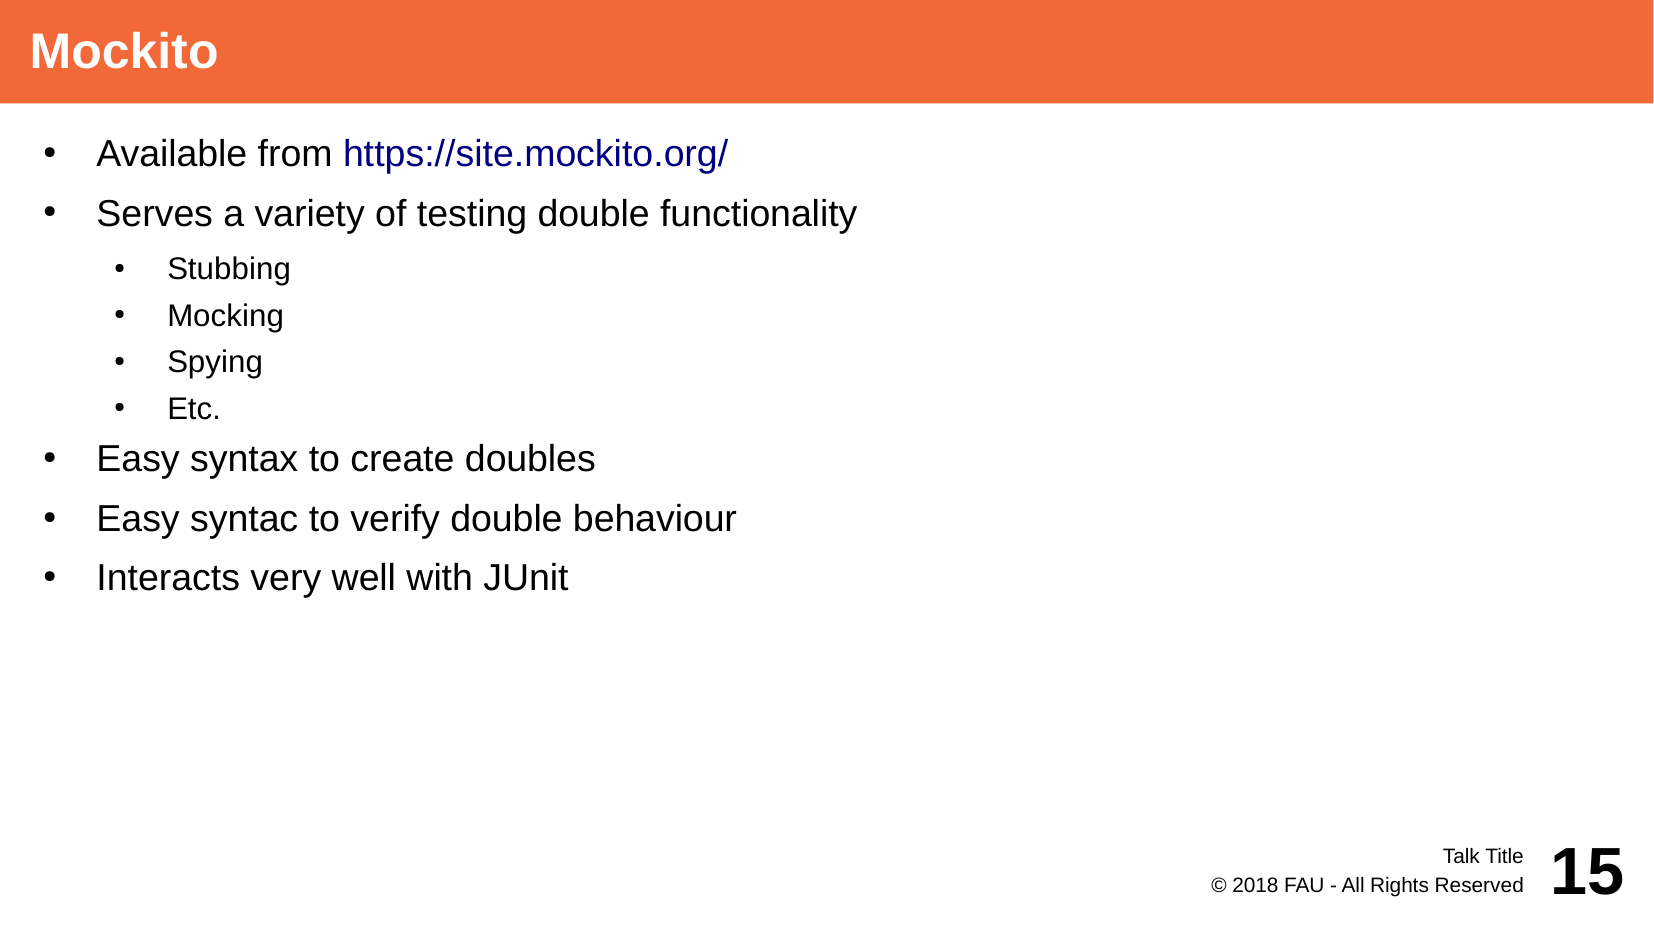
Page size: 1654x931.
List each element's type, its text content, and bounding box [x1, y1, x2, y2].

title Mockito [0, 0, 1654, 104]
list Available from https://site.mockito.org/ Serves a variety of testing double functionality Stubbing Mocking Spying Etc. Easy syntax to create doubles Easy syntac to verify double behaviour Interacts very well with JUnit [25, 132, 1621, 826]
